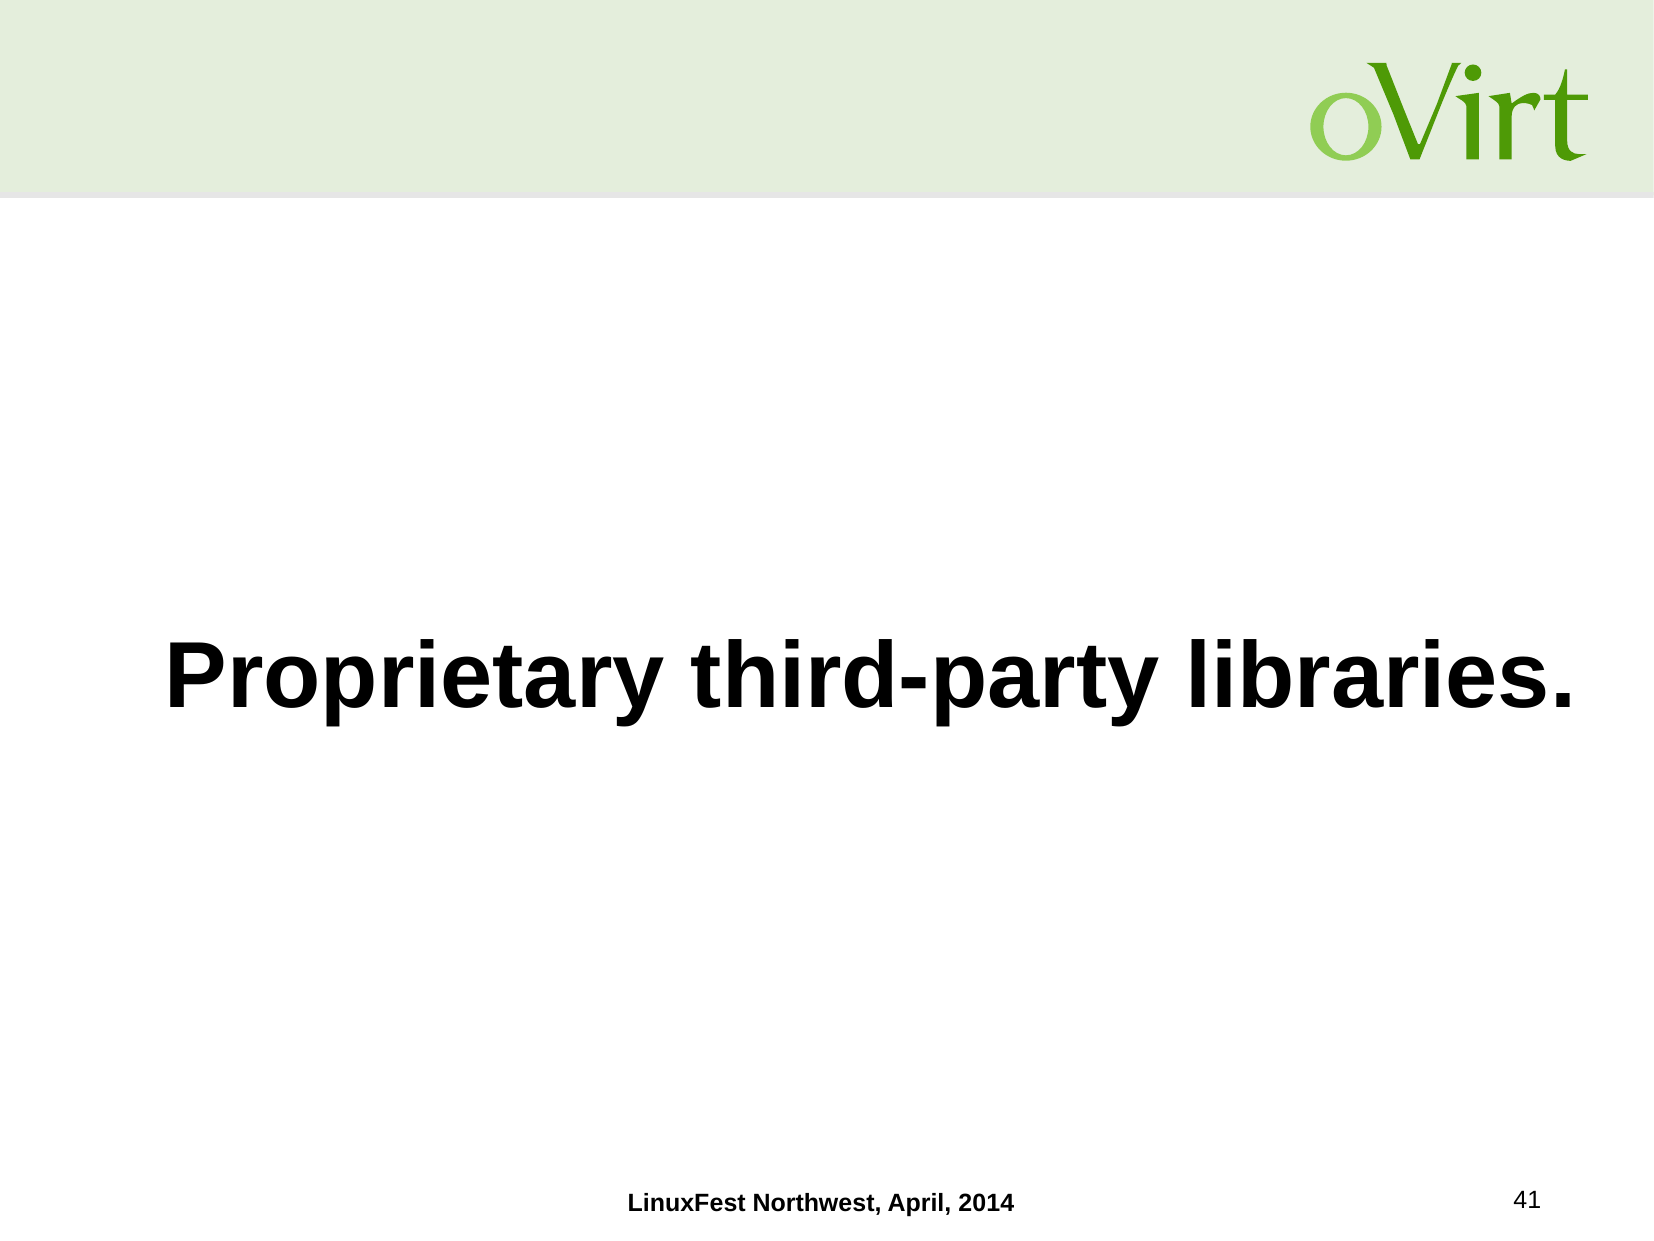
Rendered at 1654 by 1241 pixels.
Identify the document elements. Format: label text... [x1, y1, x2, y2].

text_box Proprietary third-party libraries. [150, 615, 1654, 750]
